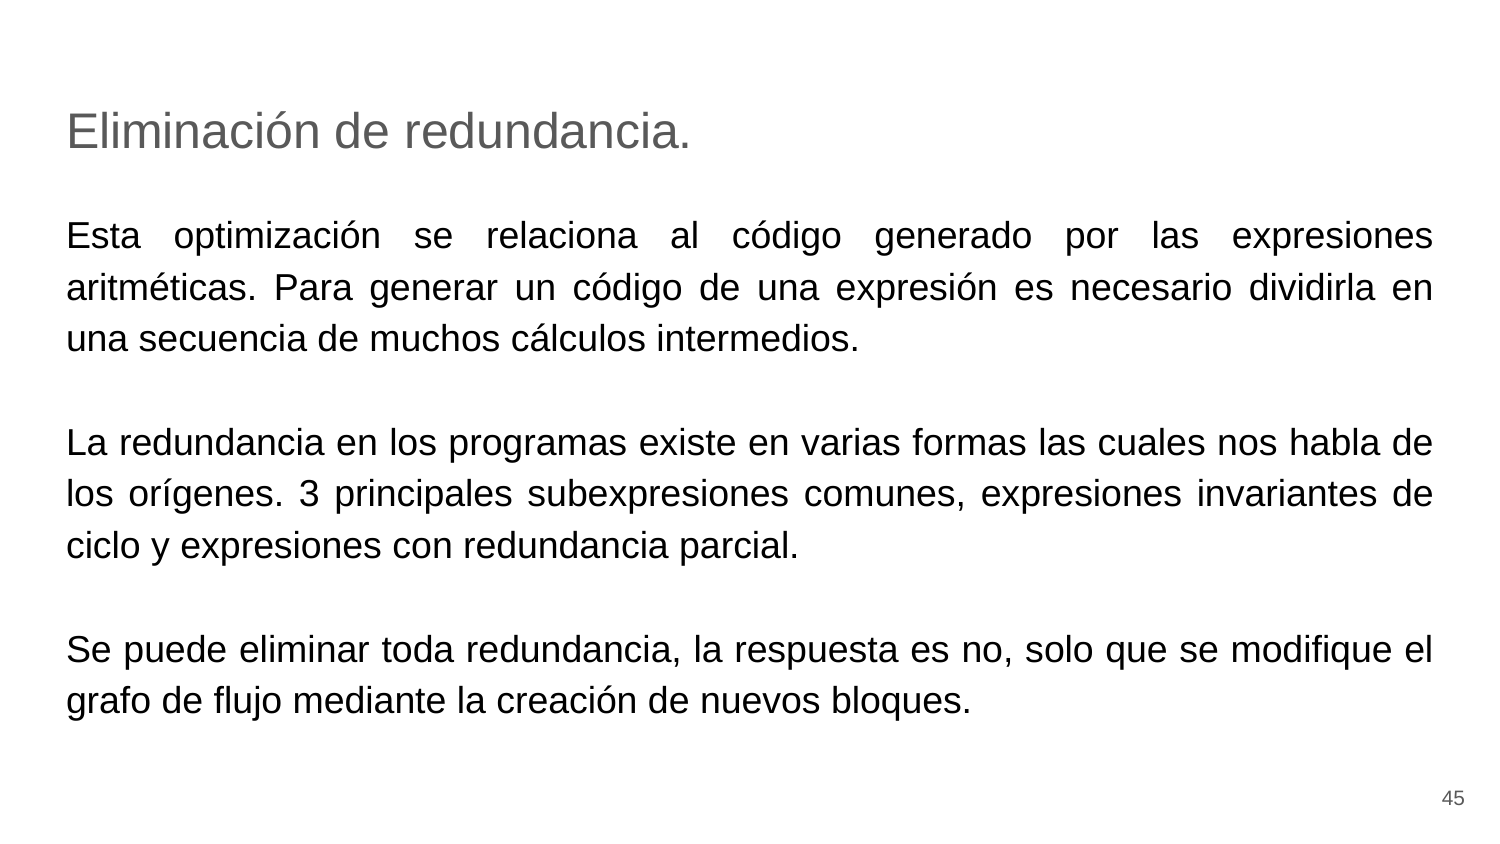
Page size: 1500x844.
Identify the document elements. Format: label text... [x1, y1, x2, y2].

title Eliminación de redundancia. [51, 74, 1449, 169]
list Esta optimización se relaciona al código generado por las expresiones aritméticas. Para generar un código de una expresión es necesario dividirla en una secuencia de muchos cálculos intermedios. La redundancia en los programas existe en varias formas las cuales nos habla de los orígenes. 3 principales subexpresiones comunes, expresiones invariantes de ciclo y expresiones con redundancia parcial. Se puede eliminar toda redundancia, la respuesta es no, solo que se modifique el grafo de flujo mediante la creación de nuevos bloques. [51, 189, 1449, 750]
slide_number <number> [1389, 764, 1480, 830]
